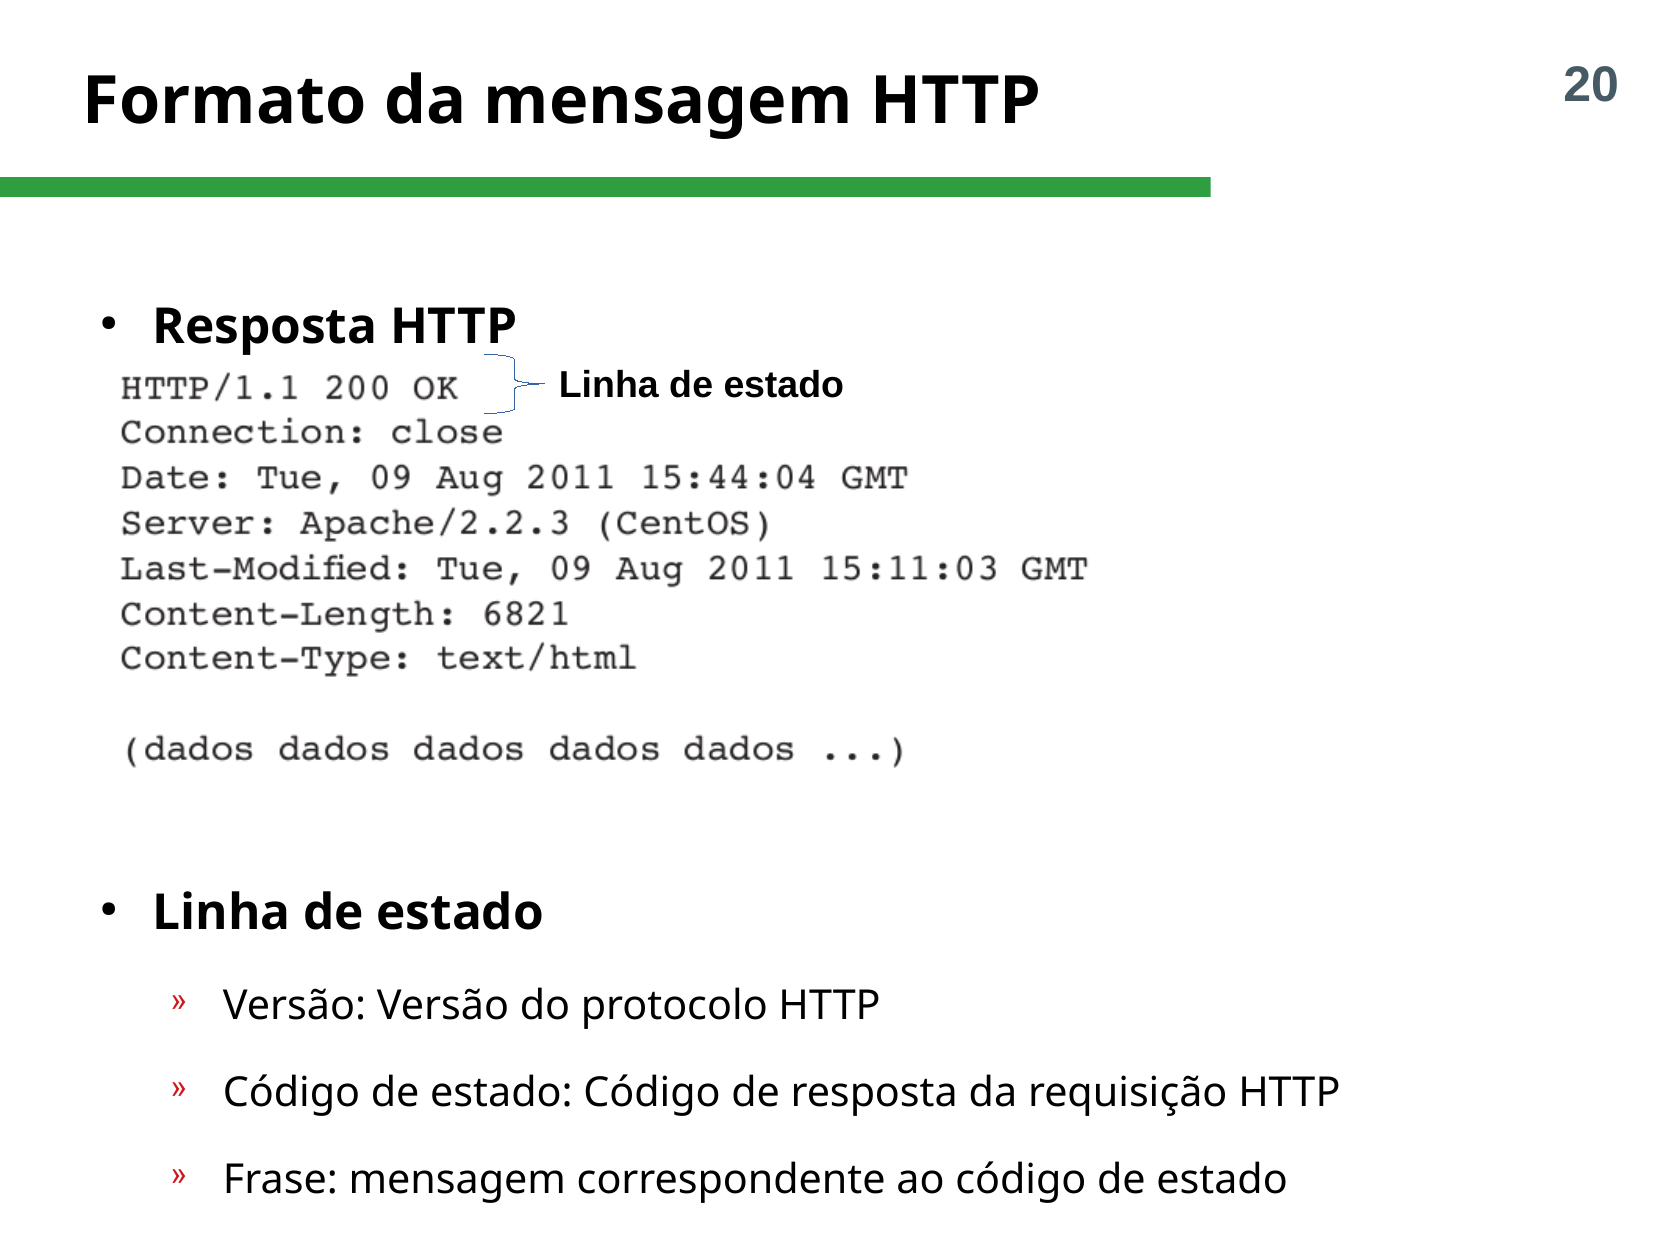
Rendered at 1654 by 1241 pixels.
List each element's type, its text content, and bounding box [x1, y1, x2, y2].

list Resposta HTTP Linha de estado Versão: Versão do protocolo HTTP Código de estado: Código de resposta da requisição HTTP Frase: mensagem correspondente ao código de estado [82, 290, 1571, 1211]
text_box Linha de estado [544, 356, 957, 420]
title Formato da mensagem HTTP [82, 0, 1211, 202]
